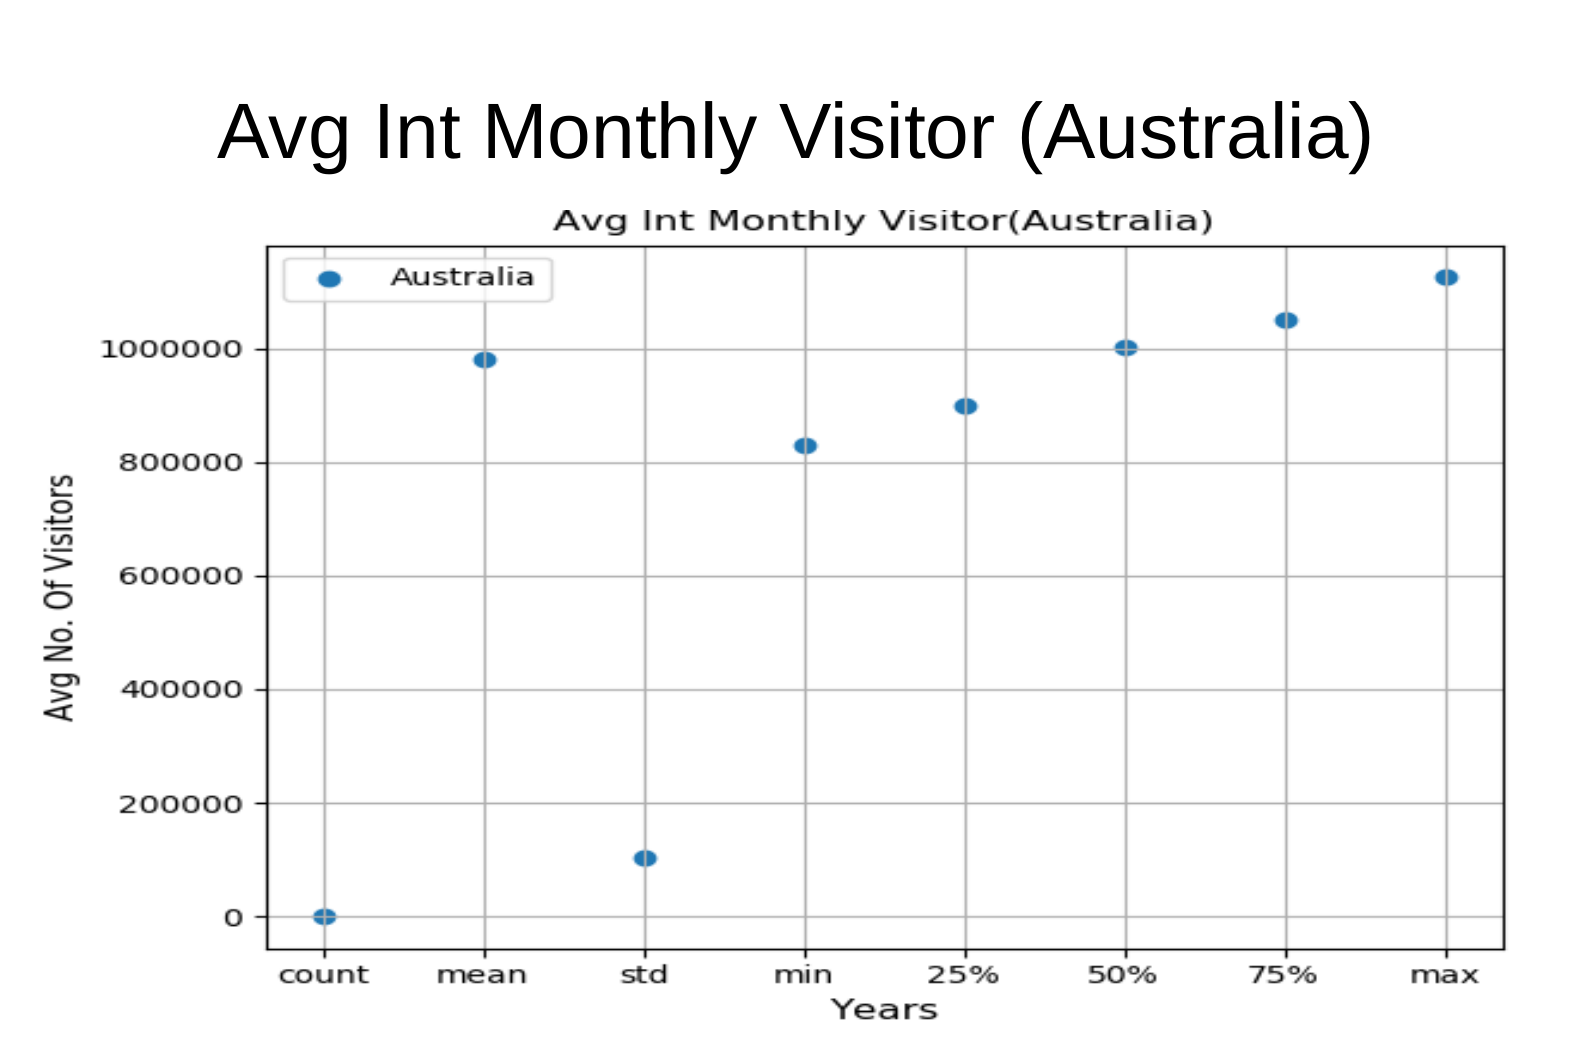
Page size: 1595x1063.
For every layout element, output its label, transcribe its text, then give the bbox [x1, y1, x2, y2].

picture [30, 210, 1561, 1036]
title Avg Int Monthly Visitor (Australia) [79, 42, 1515, 210]
